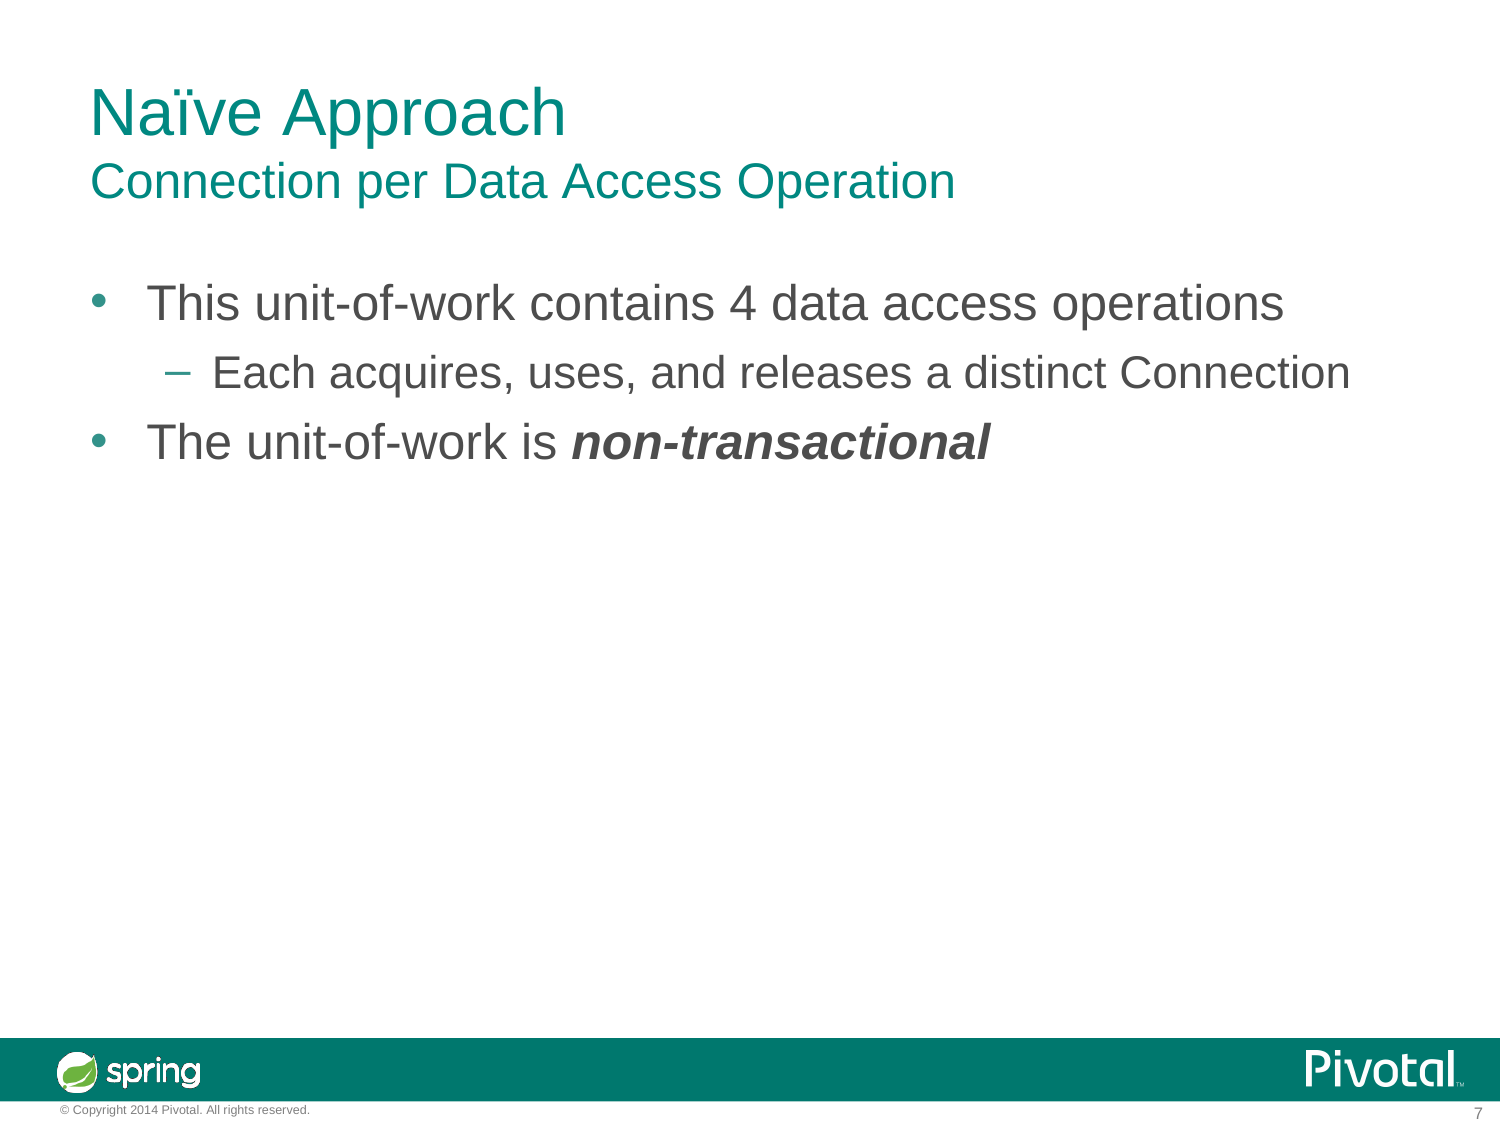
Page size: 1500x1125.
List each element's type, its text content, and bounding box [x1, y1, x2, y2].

title Naïve Approach Connection per Data Access Operation [75, 44, 1426, 233]
picture [32, 1041, 210, 1103]
picture [1306, 1050, 1464, 1087]
list This unit-of-work contains 4 data access operations Each acquires, uses, and releases a distinct Connection The unit-of-work is non-transactional [75, 262, 1426, 1005]
